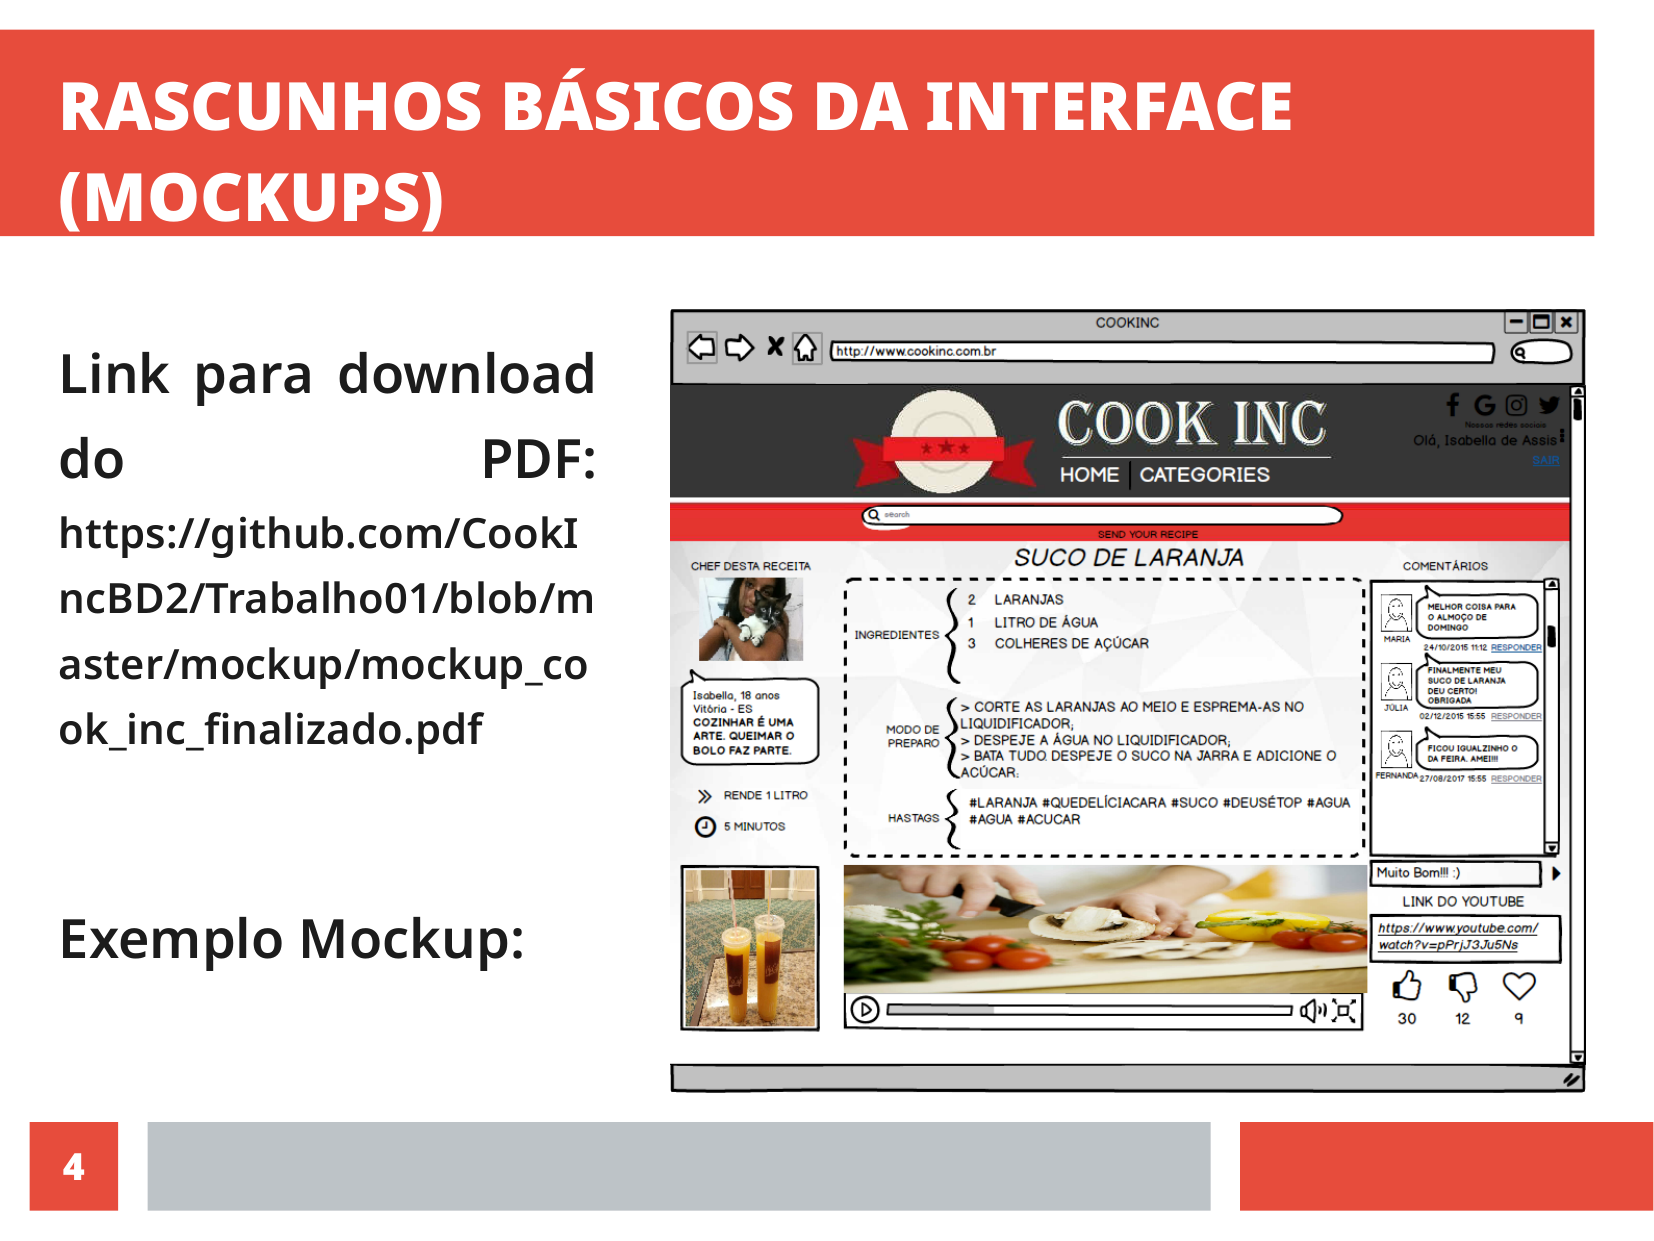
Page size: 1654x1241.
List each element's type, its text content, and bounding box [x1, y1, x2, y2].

title RASCUNHOS BÁSICOS DA INTERFACE (MOCKUPS) [59, 59, 1595, 207]
picture [670, 309, 1586, 1093]
list Link para download do PDF: https://github.com/CookIncBD2/Trabalho01/blob/master/mockup/mockup_cook_inc_finalizado.pdf Exemplo Mockup: [59, 324, 599, 1093]
